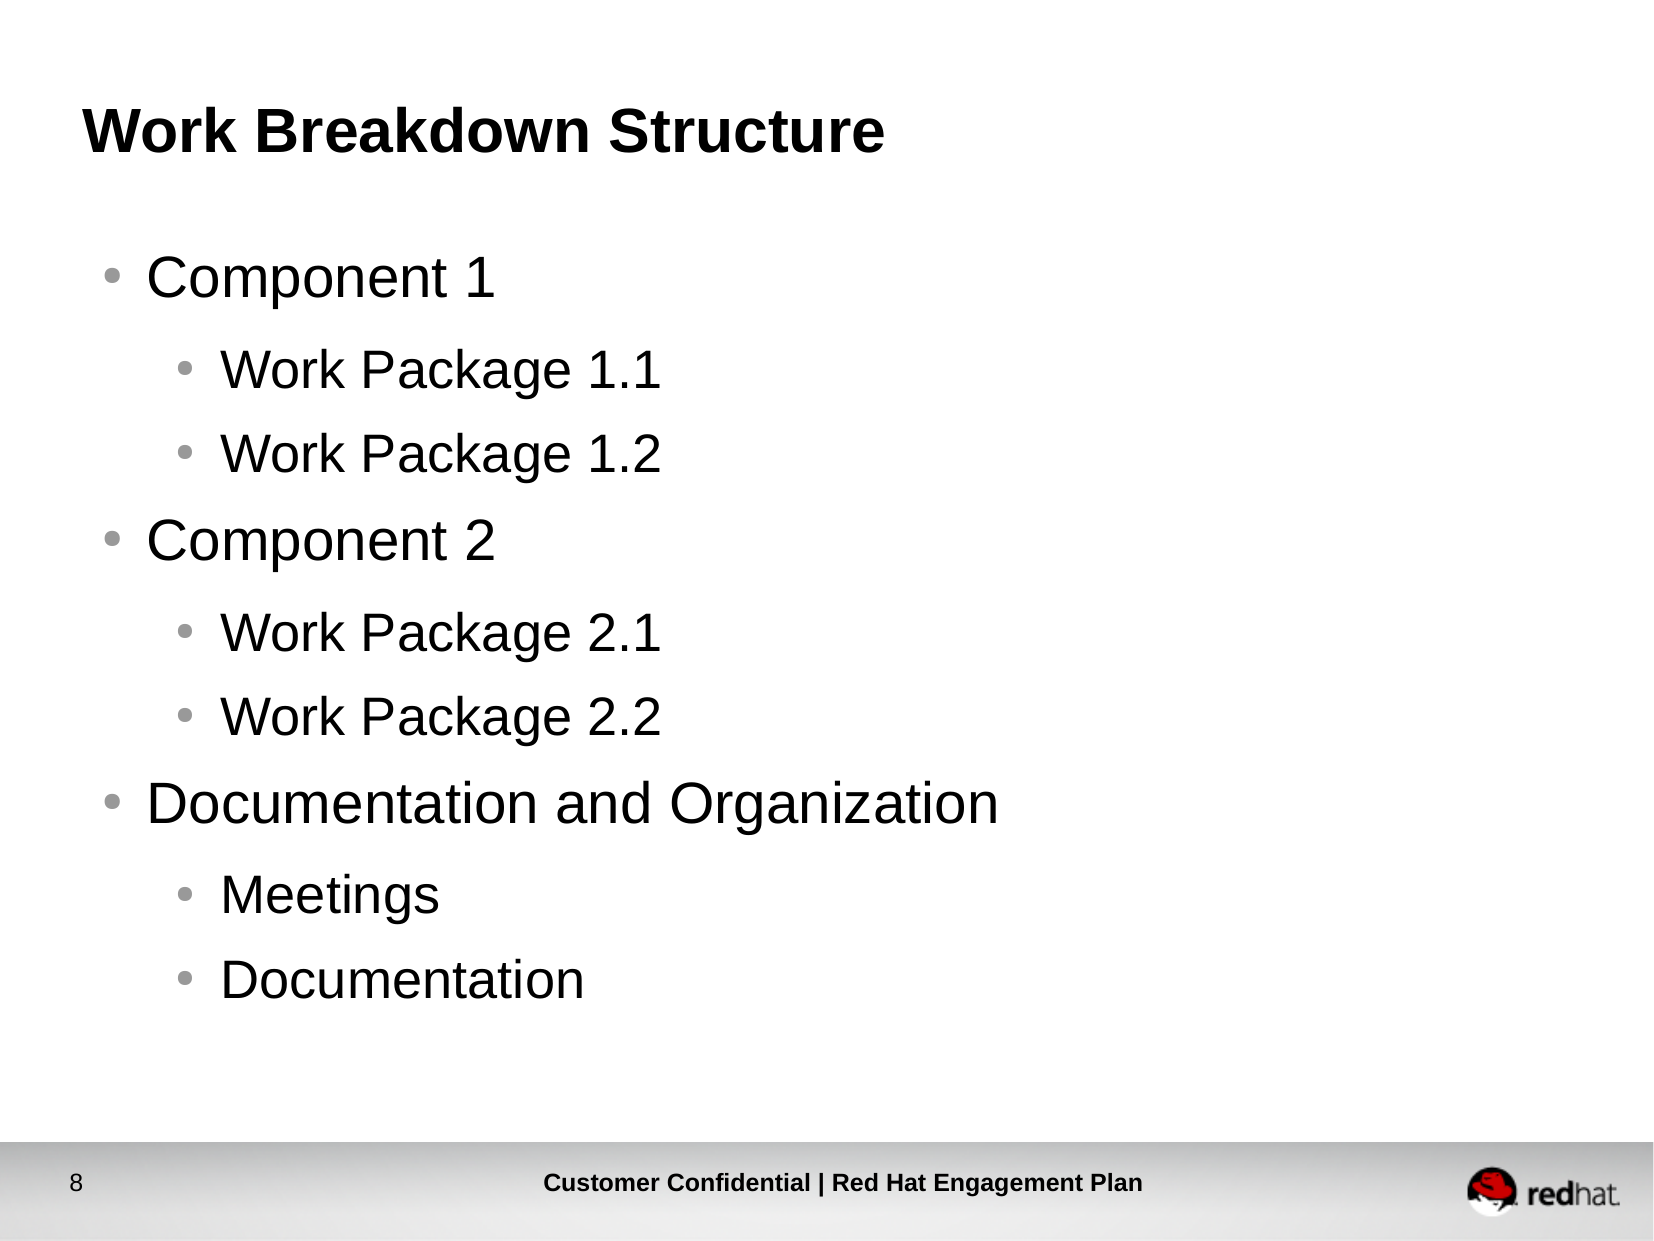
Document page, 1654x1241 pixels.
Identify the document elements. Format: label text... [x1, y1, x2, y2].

list Component 1 Work Package 1.1 Work Package 1.2 Component 2 Work Package 2.1 Work Package 2.2 Documentation and Organization Meetings Documentation [86, 244, 1576, 1099]
picture [0, 1142, 1654, 1241]
title Work Breakdown Structure [82, 37, 1571, 226]
